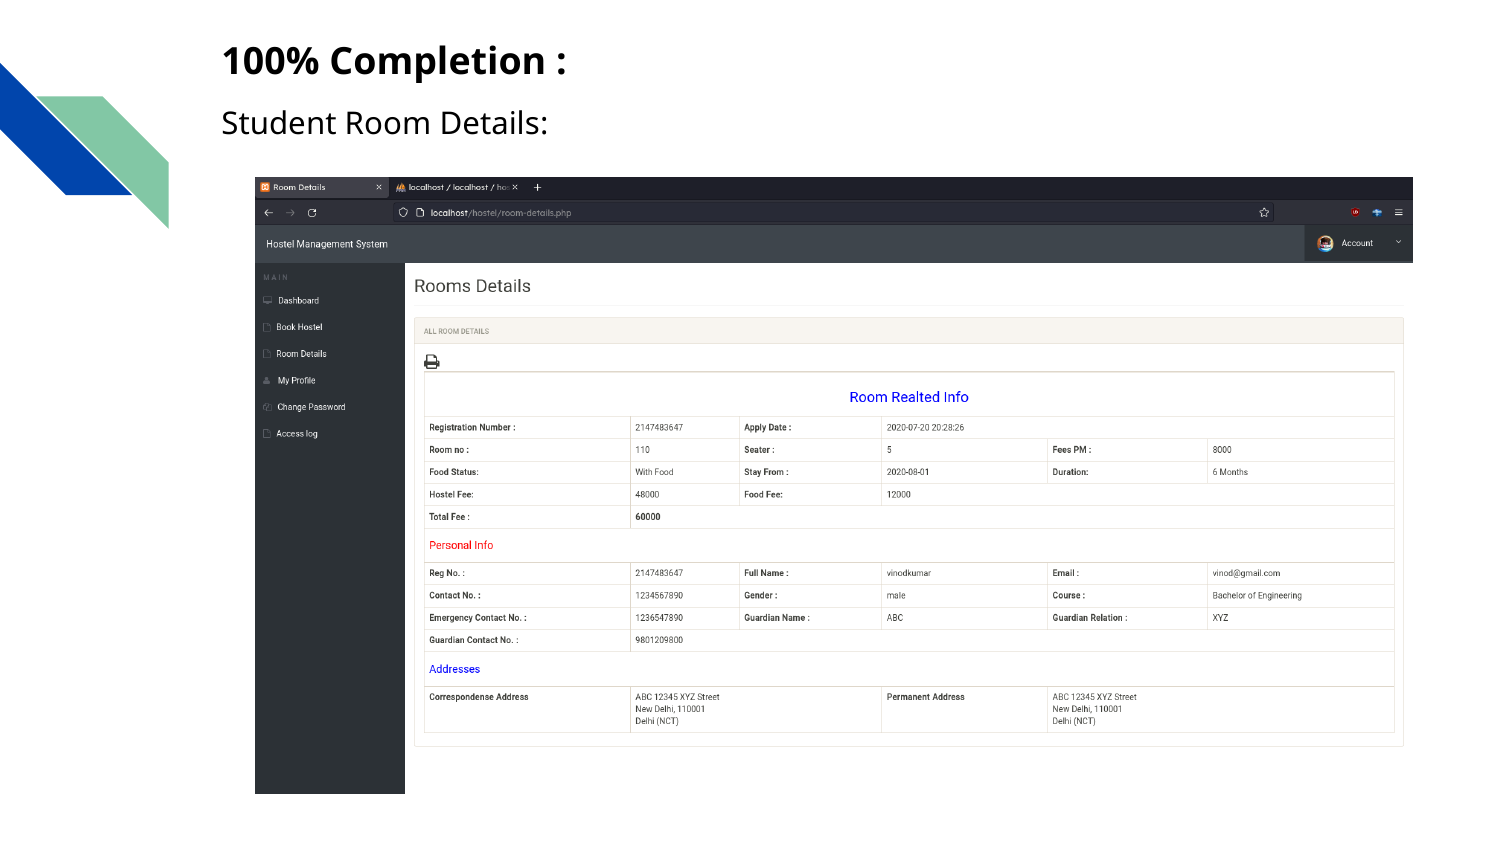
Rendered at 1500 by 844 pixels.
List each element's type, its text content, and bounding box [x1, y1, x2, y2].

text_box Student Room Details: [206, 93, 621, 148]
text_box 100% Completion : [206, 29, 857, 92]
picture [255, 177, 1413, 794]
